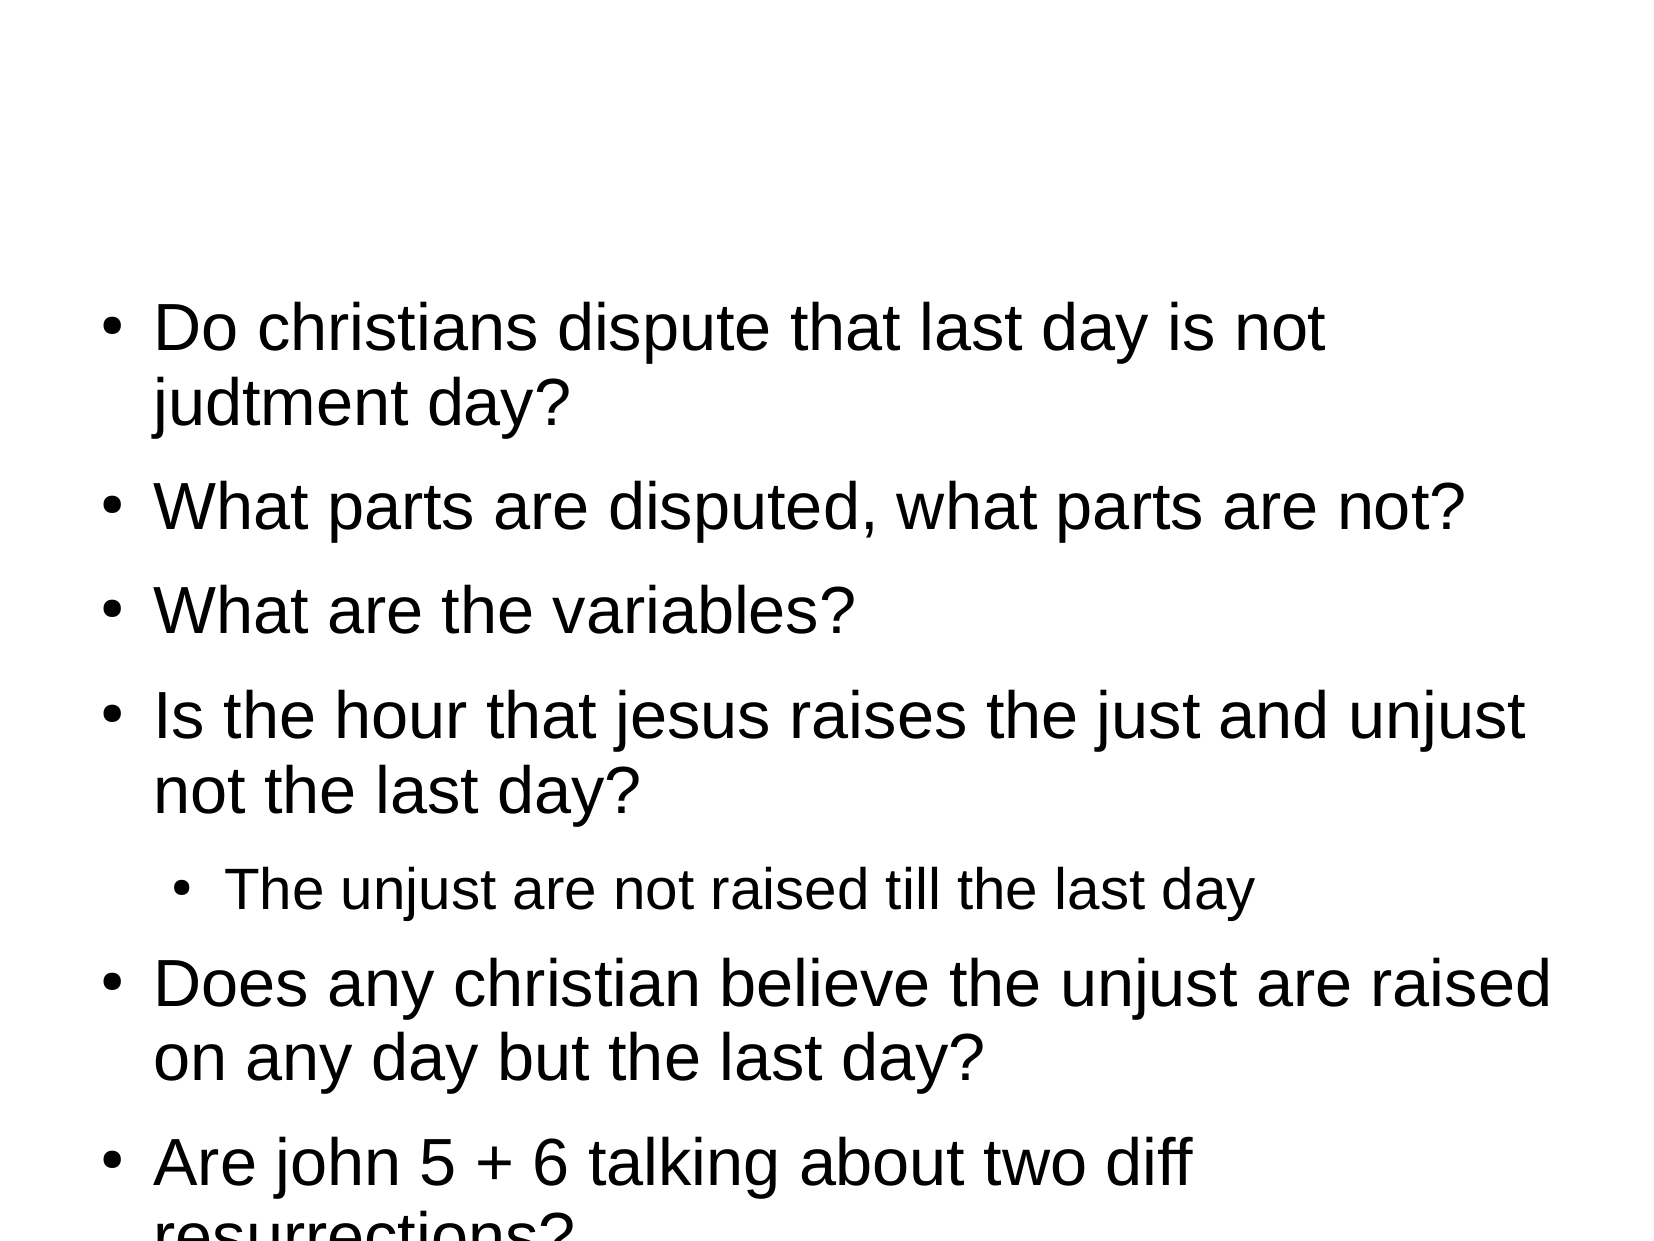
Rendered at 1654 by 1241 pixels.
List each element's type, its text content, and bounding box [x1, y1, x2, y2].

list Do christians dispute that last day is not judtment day? What parts are disputed, what parts are not? What are the variables? Is the hour that jesus raises the just and unjust not the last day? The unjust are not raised till the last day Does any christian believe the unjust are raised on any day but the last day? Are john 5 + 6 talking about two diff resurrections? [82, 290, 1571, 1241]
